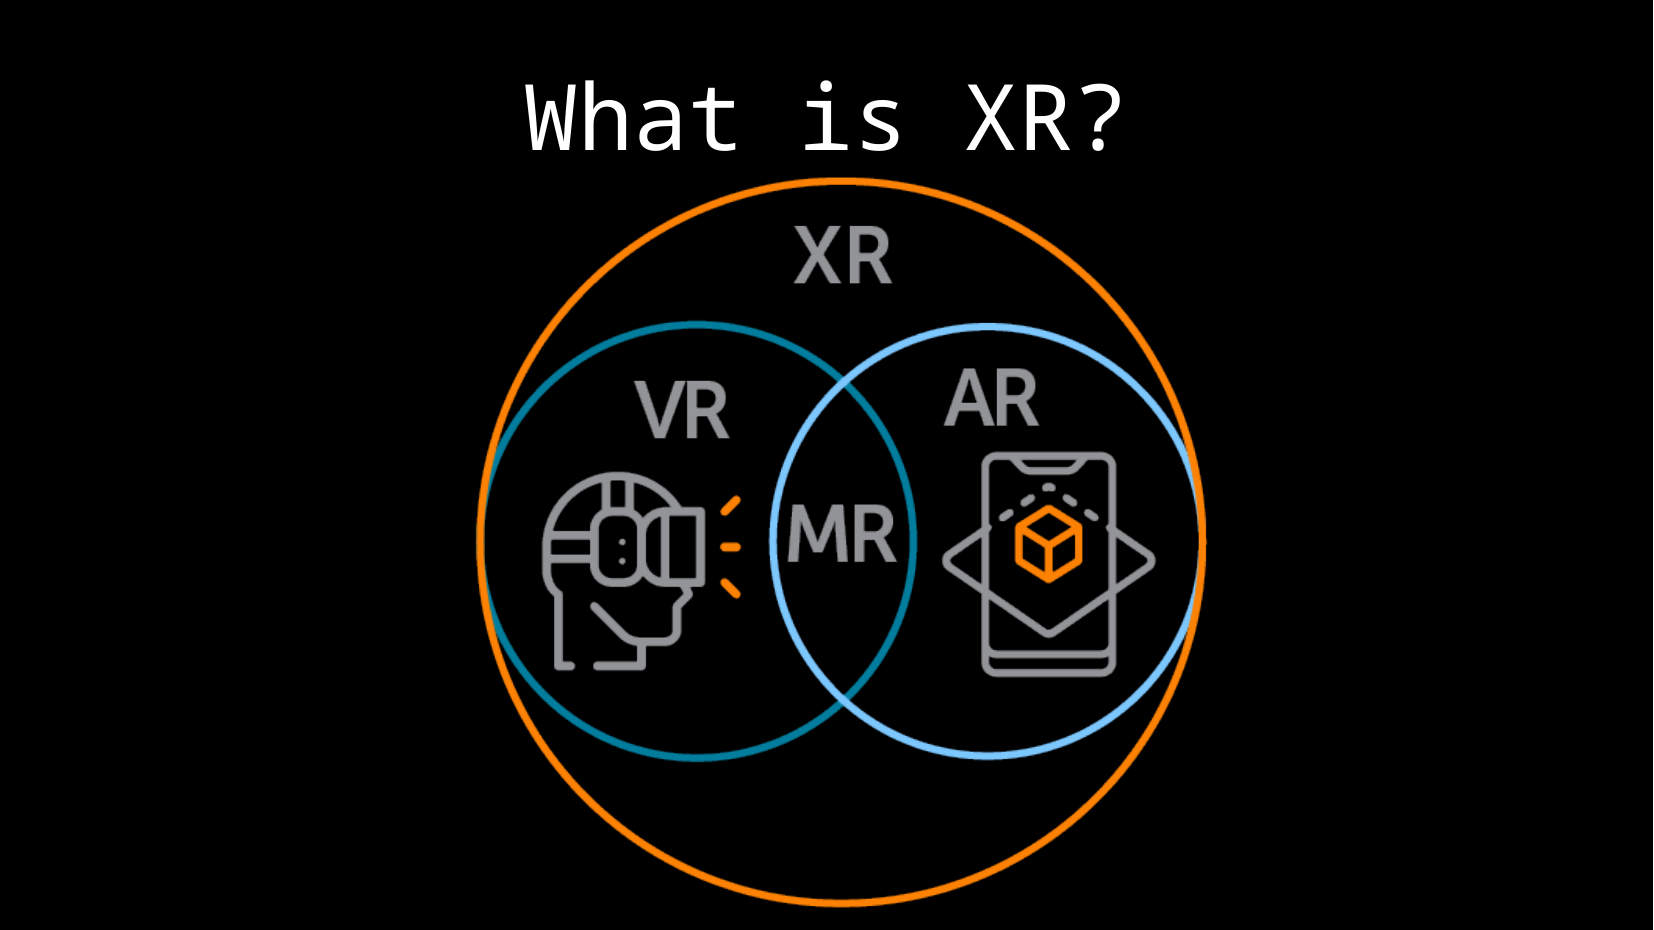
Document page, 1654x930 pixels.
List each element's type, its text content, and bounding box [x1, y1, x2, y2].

picture [343, 104, 1316, 930]
title What is XR? [82, 37, 1571, 193]
